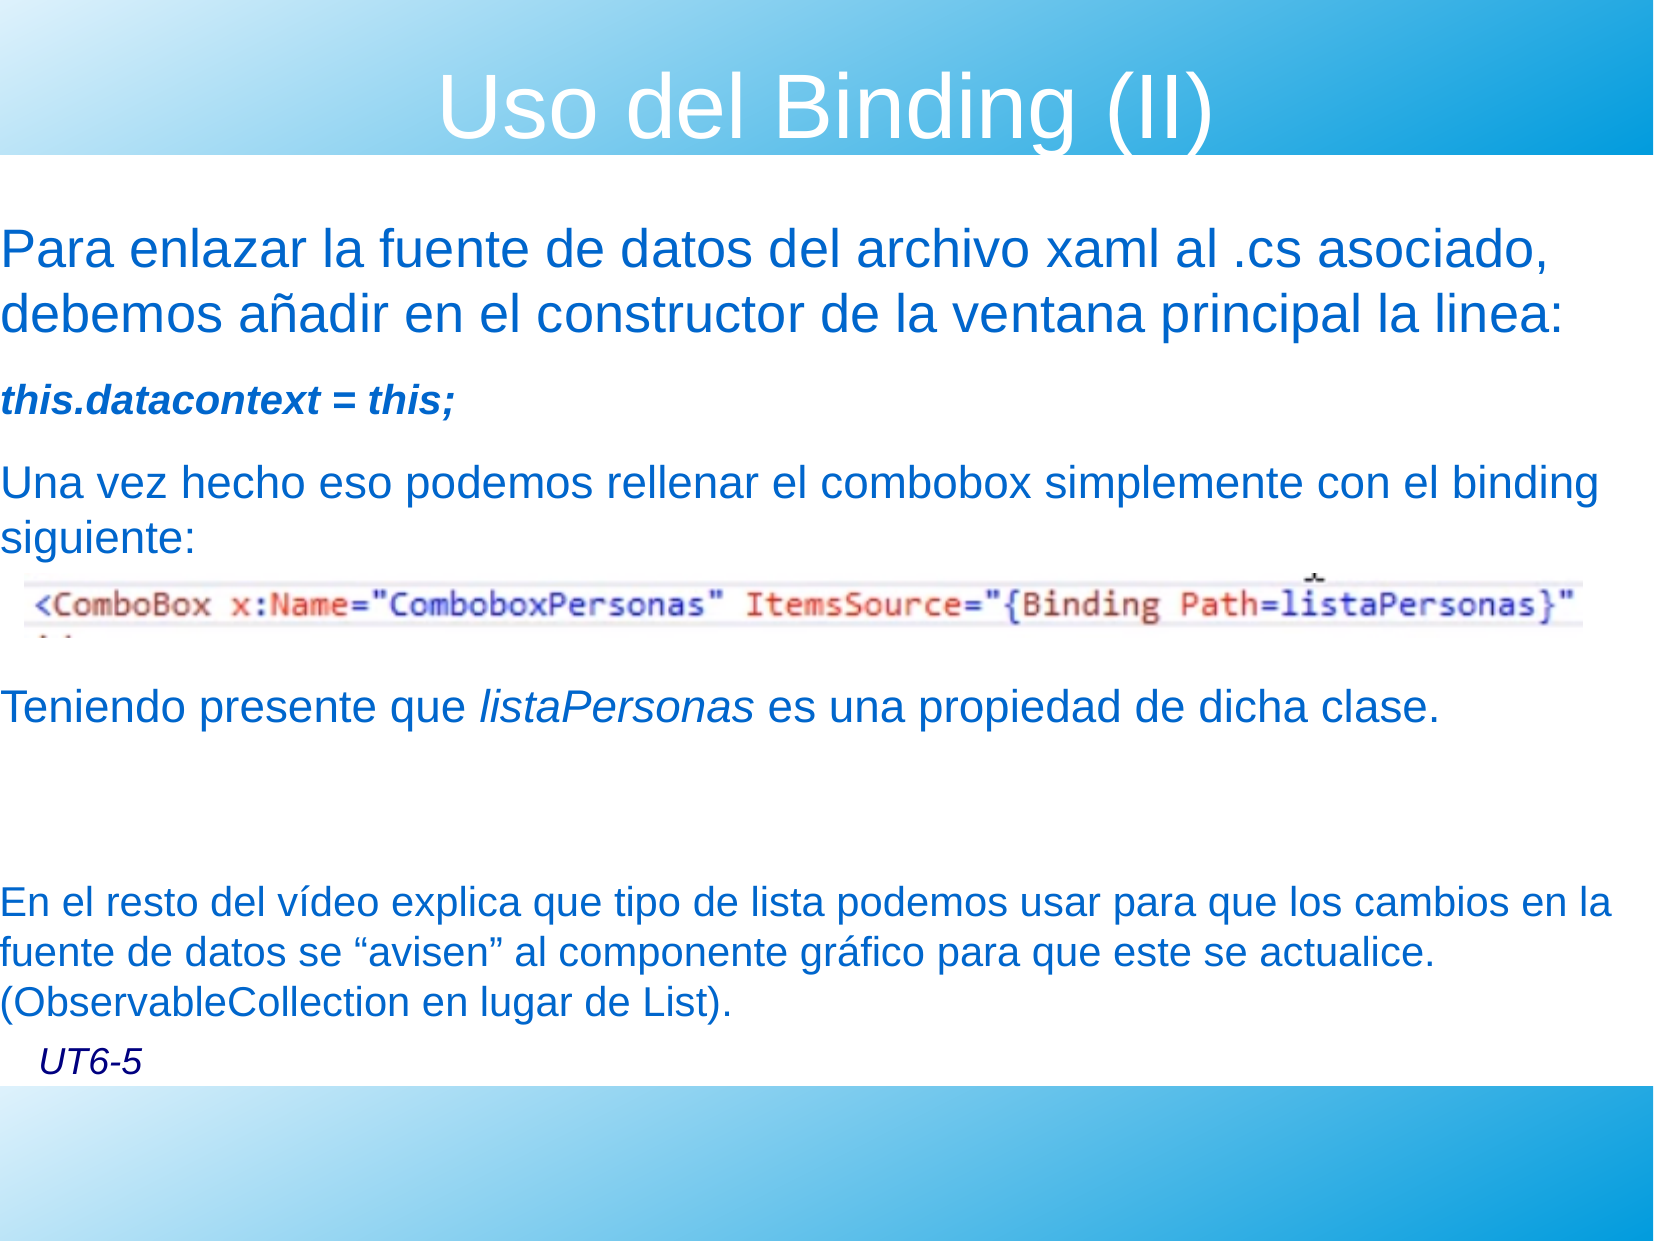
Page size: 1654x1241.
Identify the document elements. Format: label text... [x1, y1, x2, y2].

title Uso del Binding (II) [82, 46, 1571, 158]
list Para enlazar la fuente de datos del archivo xaml al .cs asociado, debemos añadir en el constructor de la ventana principal la linea: this.datacontext = this; Una vez hecho eso podemos rellenar el combobox simplemente con el binding siguiente: Teniendo presente que listaPersonas es una propiedad de dicha clase. [0, 213, 1642, 497]
list En el resto del vídeo explica que tipo de lista podemos usar para que los cambios en la fuente de datos se “avisen” al componente gráfico para que este se actualice. (ObservableCollection en lugar de List). [0, 874, 1642, 1040]
picture [24, 573, 1583, 638]
text_box UT6-5 [23, 1040, 308, 1091]
